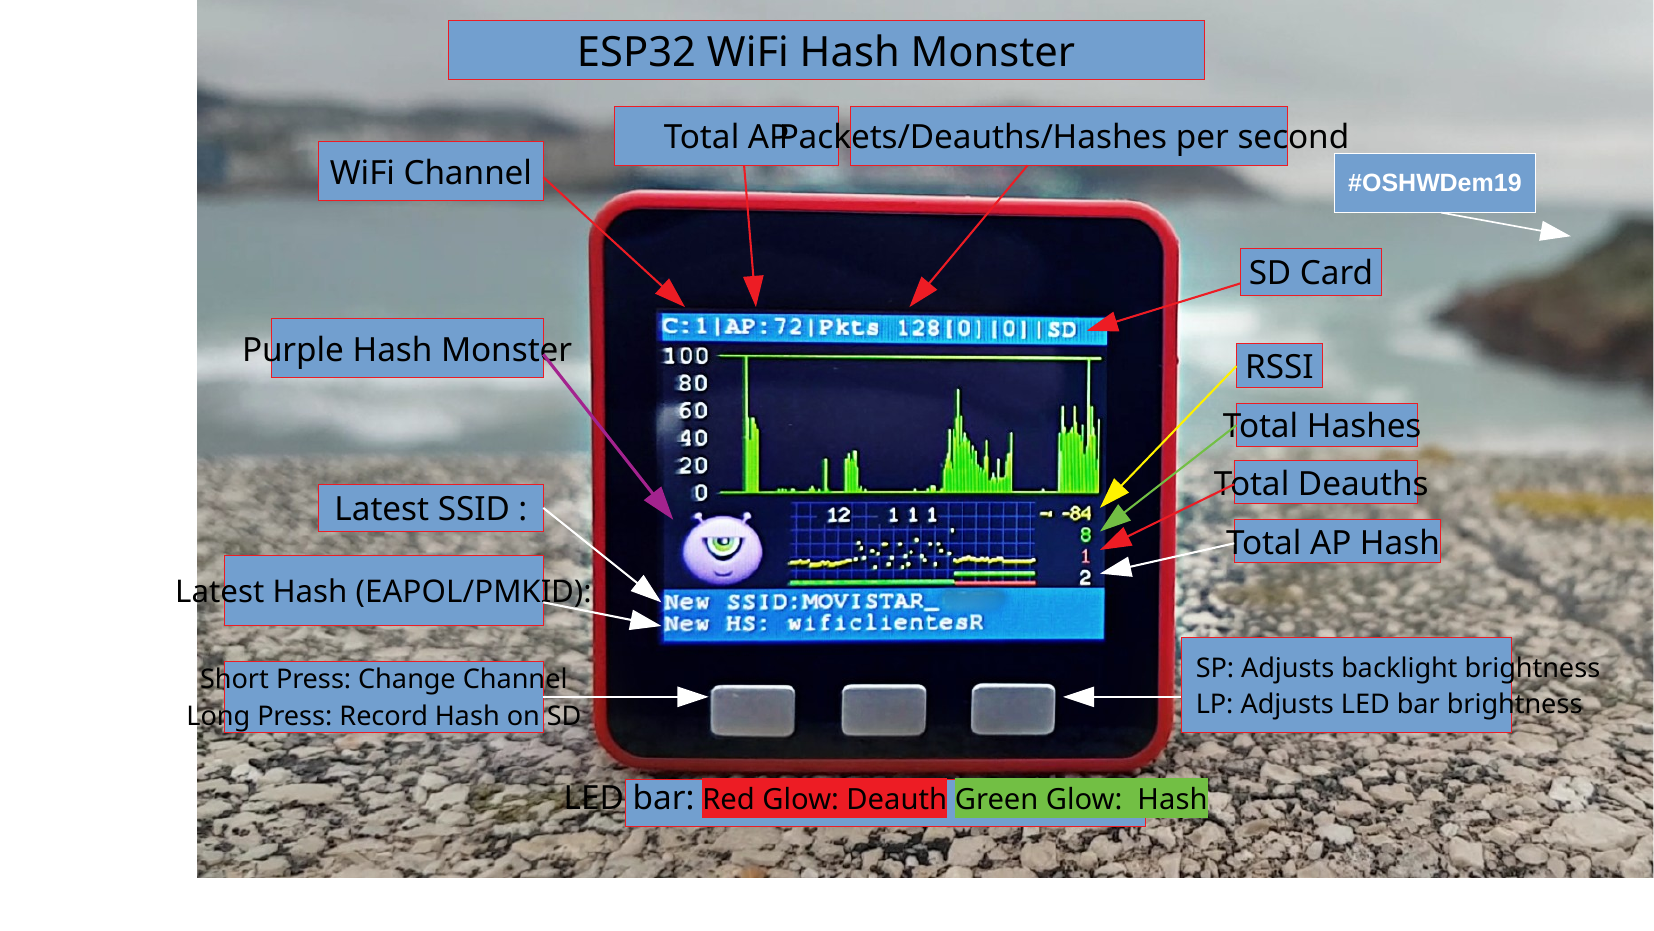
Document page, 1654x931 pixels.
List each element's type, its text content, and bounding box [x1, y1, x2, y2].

text_box Total AP [614, 106, 839, 166]
text_box SD Card [1240, 248, 1382, 296]
text_box Short Press: Change Channel Long Press: Record Hash on SD [224, 661, 544, 733]
text_box Total Deauths [1234, 460, 1418, 504]
text_box Total AP Hash [1234, 519, 1441, 563]
picture [197, 0, 1654, 878]
text_box LED bar: Red Glow: Deauth Green Glow: Hash [625, 779, 1146, 827]
text_box Latest Hash (EAPOL/PMKID): [224, 555, 544, 626]
text_box #OSHWDem19 [1334, 153, 1536, 213]
text_box ESP32 WiFi Hash Monster [448, 20, 1205, 80]
text_box Purple Hash Monster [271, 318, 544, 378]
text_box SP: Adjusts backlight brightness LP: Adjusts LED bar brightness [1181, 637, 1512, 733]
text_box Total Hashes [1236, 403, 1418, 447]
text_box Latest SSID : [318, 484, 544, 532]
text_box Packets/Deauths/Hashes per second [850, 106, 1288, 166]
text_box RSSI [1236, 343, 1323, 388]
text_box WiFi Channel [318, 141, 544, 201]
